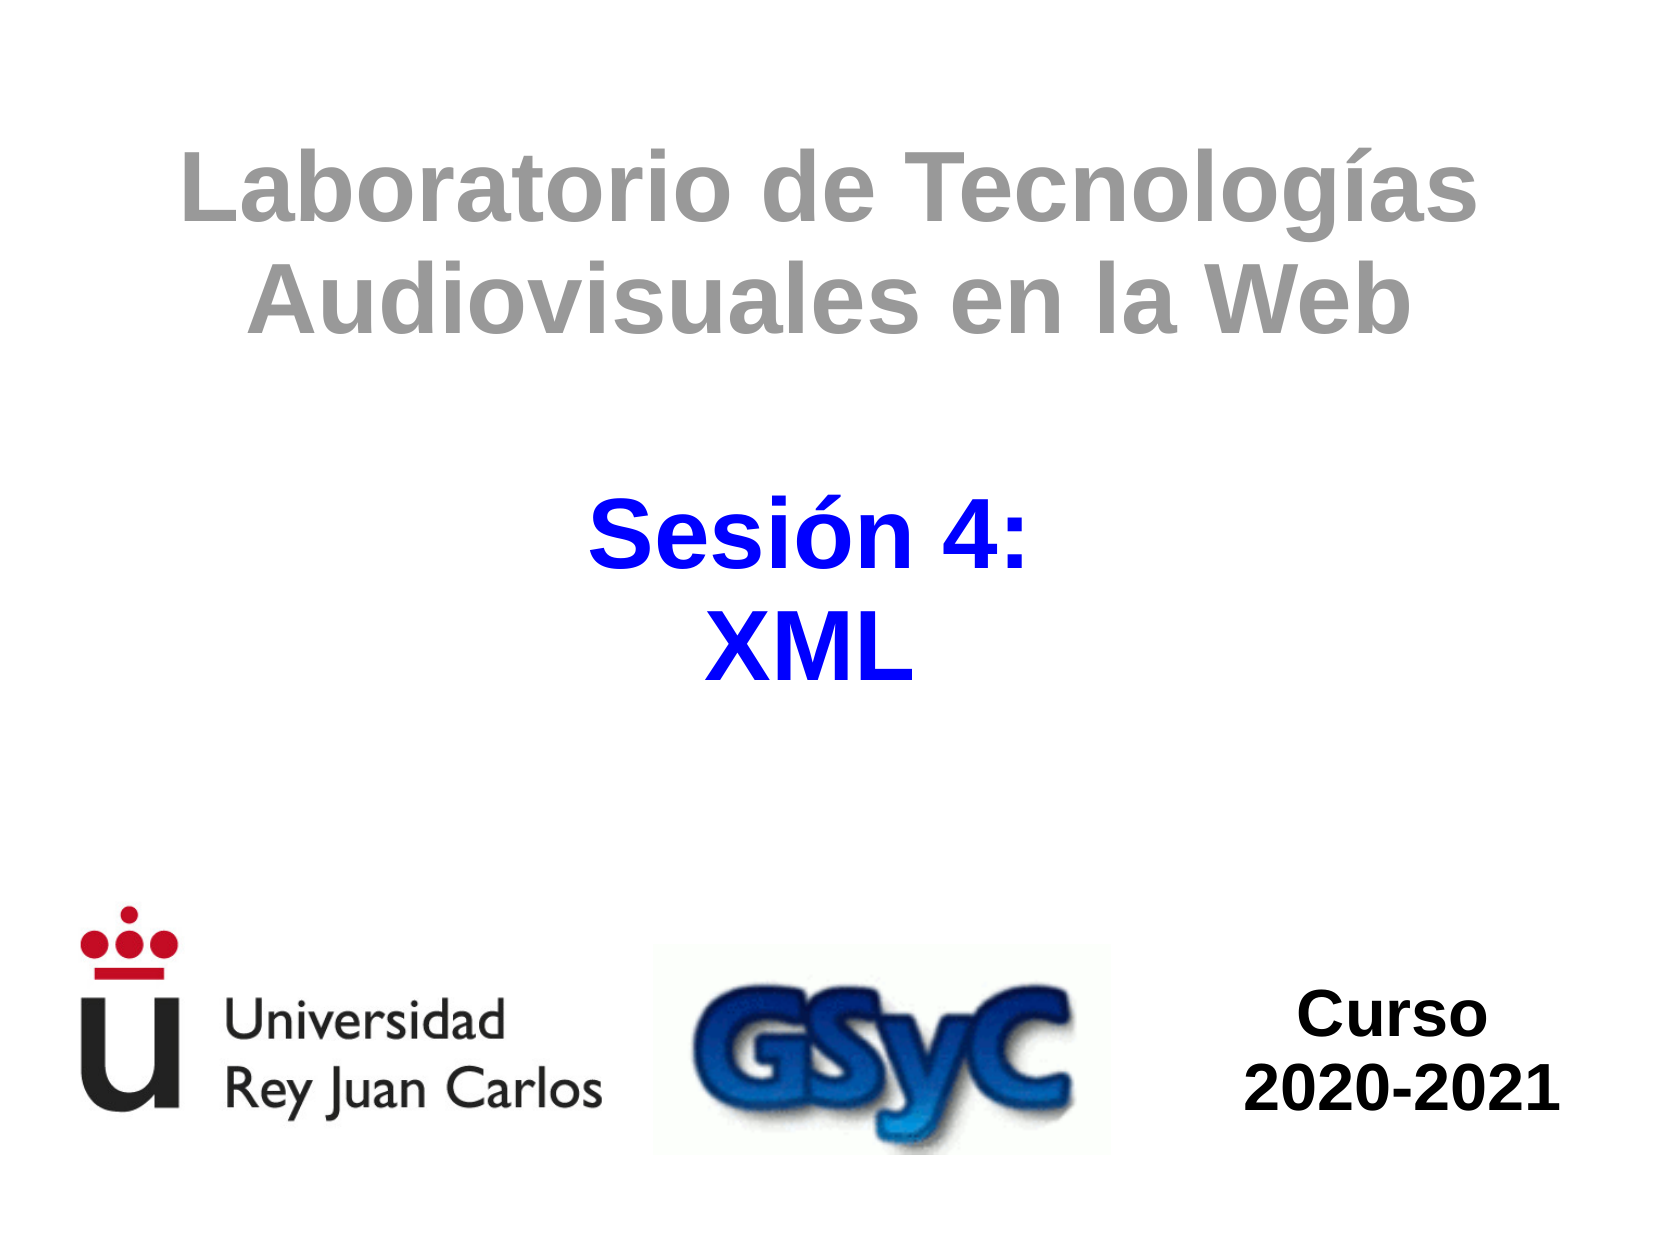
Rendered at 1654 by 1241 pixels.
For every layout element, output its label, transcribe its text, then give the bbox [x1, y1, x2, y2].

picture [46, 884, 631, 1141]
title Curso 2020-2021 [1200, 975, 1606, 1126]
picture [653, 944, 1111, 1156]
title Sesión 4: XML [135, 422, 1486, 758]
title Laboratorio de Tecnologías Audiovisuales en la Web [144, 75, 1516, 411]
